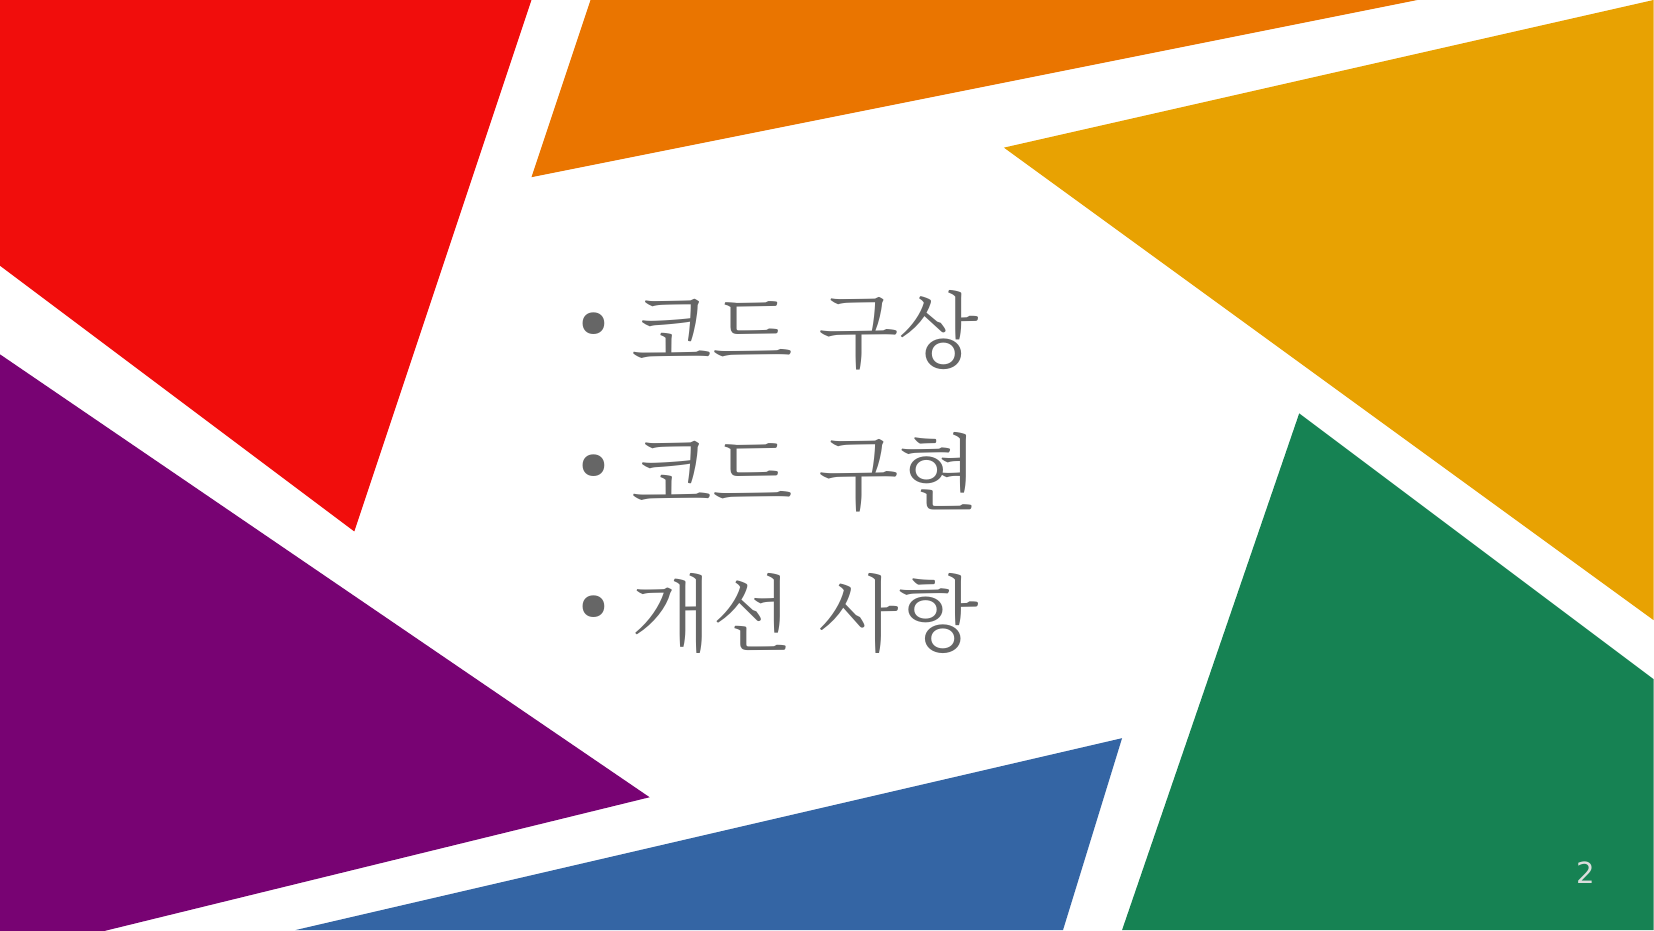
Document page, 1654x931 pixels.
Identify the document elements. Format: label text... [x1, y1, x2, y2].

list 코드 구상 코드 구현 개선 사항 [561, 265, 1063, 680]
